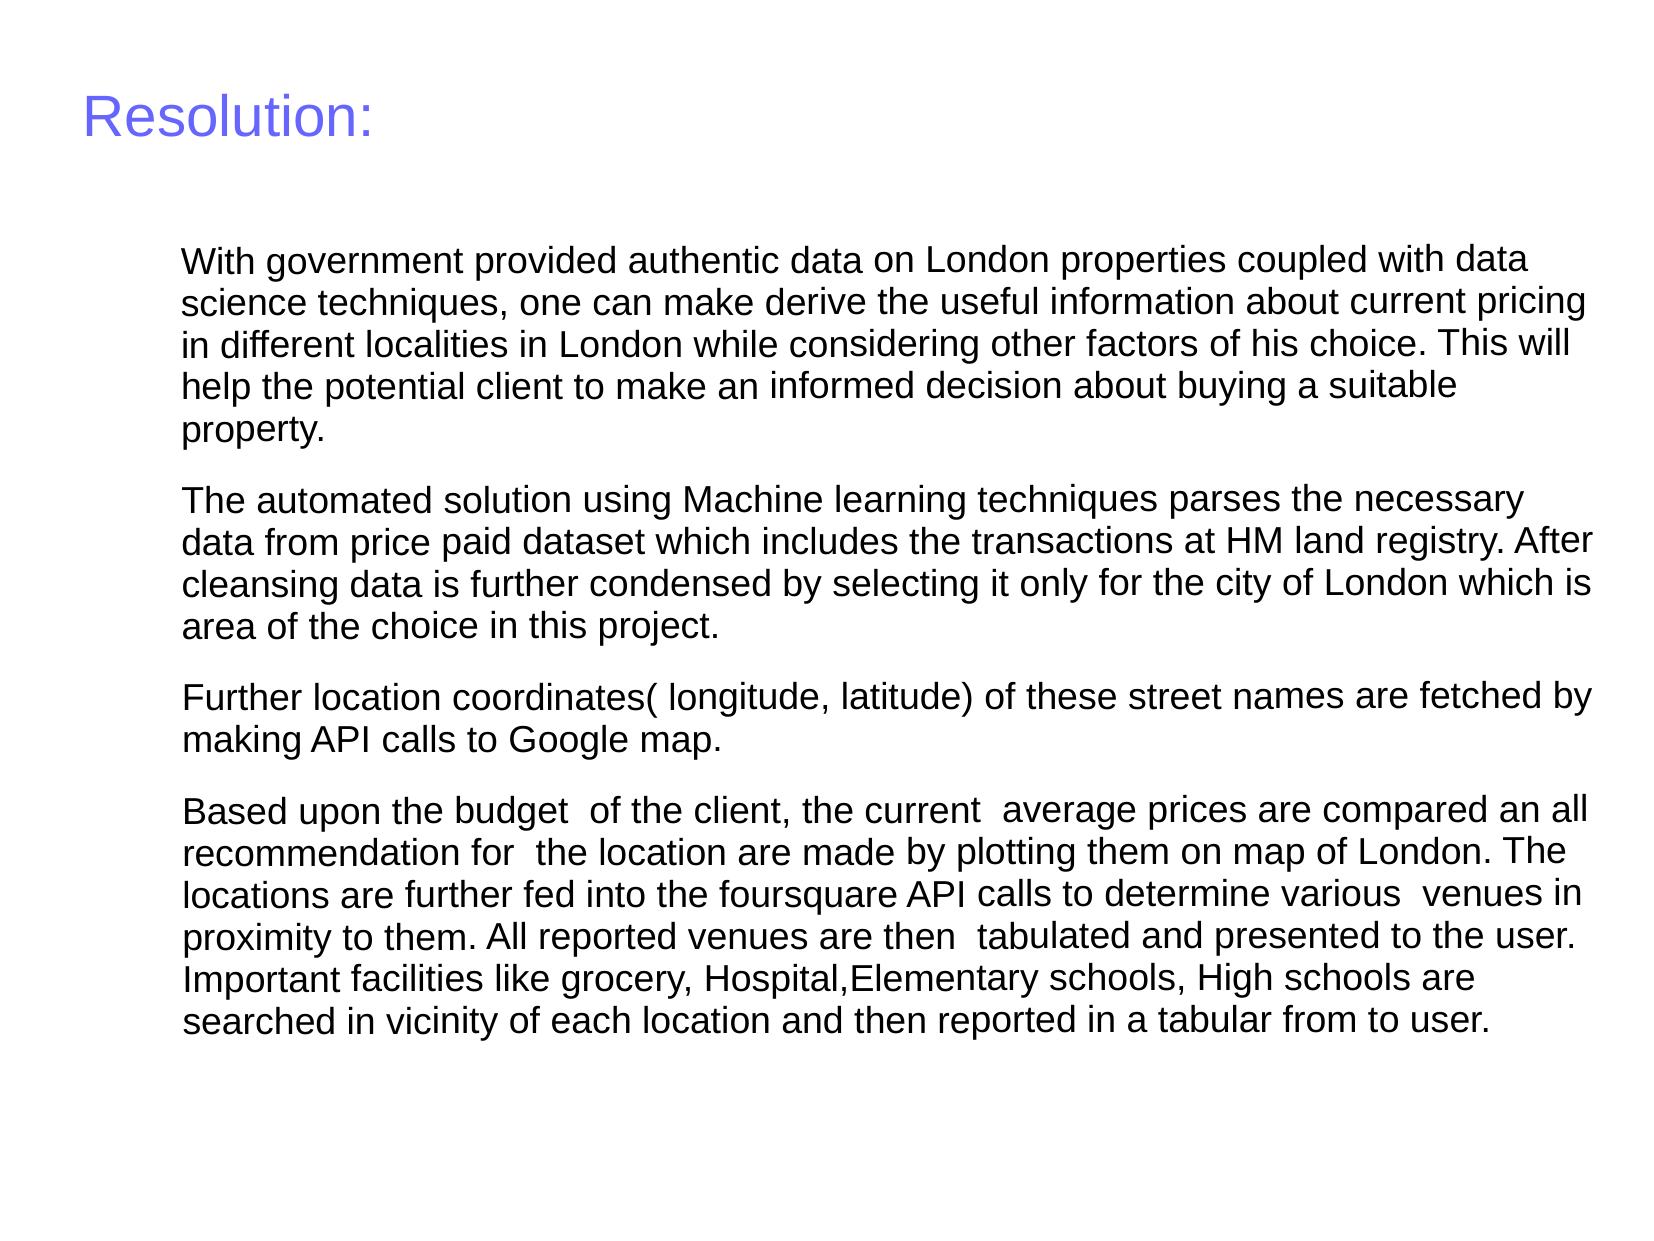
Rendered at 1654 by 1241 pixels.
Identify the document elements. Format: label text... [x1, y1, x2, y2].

title Resolution: [82, 2, 1571, 166]
list With government provided authentic data on London properties coupled with data science techniques, one can make derive the useful information about current pricing in different localities in London while considering other factors of his choice. This will help the potential client to make an informed decision about buying a suitable property. The automated solution using Machine learning techniques parses the necessary data from price paid dataset which includes the transactions at HM land registry. After cleansing data is further condensed by selecting it only for the city of London which is area of the choice in this project. Further location coordinates( longitude, latitude) of these street names are fetched by making API calls to Google map. Based upon the budget of the client, the current average prices are compared an all recommendation for the location are made by plotting them on map of London. The locations are further fed into the foursquare API calls to determine various venues in proximity to them. All reported venues are then tabulated and presented to the user. Important facilities like grocery, Hospital,Elementary schools, High schools are searched in vicinity of each location and then reported in a tabular from to user. [109, 236, 1601, 1120]
